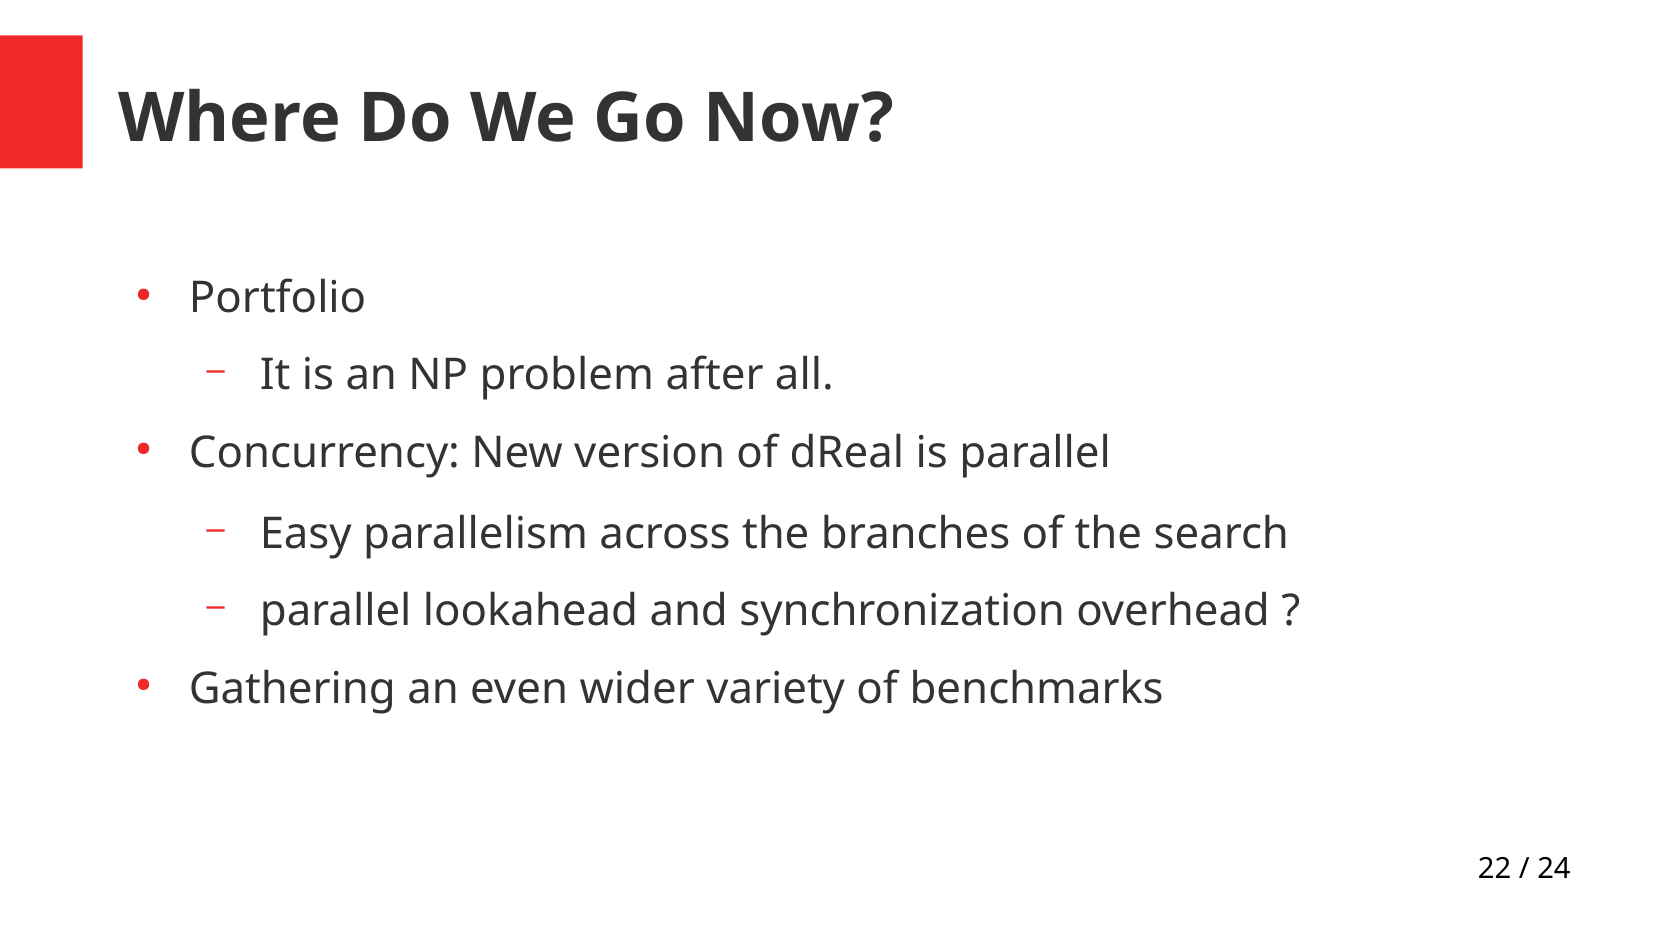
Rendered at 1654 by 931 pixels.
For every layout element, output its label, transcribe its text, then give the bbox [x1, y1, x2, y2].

list Portfolio It is an NP problem after all. Concurrency: New version of dReal is parallel Easy parallelism across the branches of the search parallel lookahead and synchronization overhead ? Gathering an even wider variety of benchmarks [118, 265, 1536, 806]
title Where Do We Go Now? [118, 37, 1571, 193]
